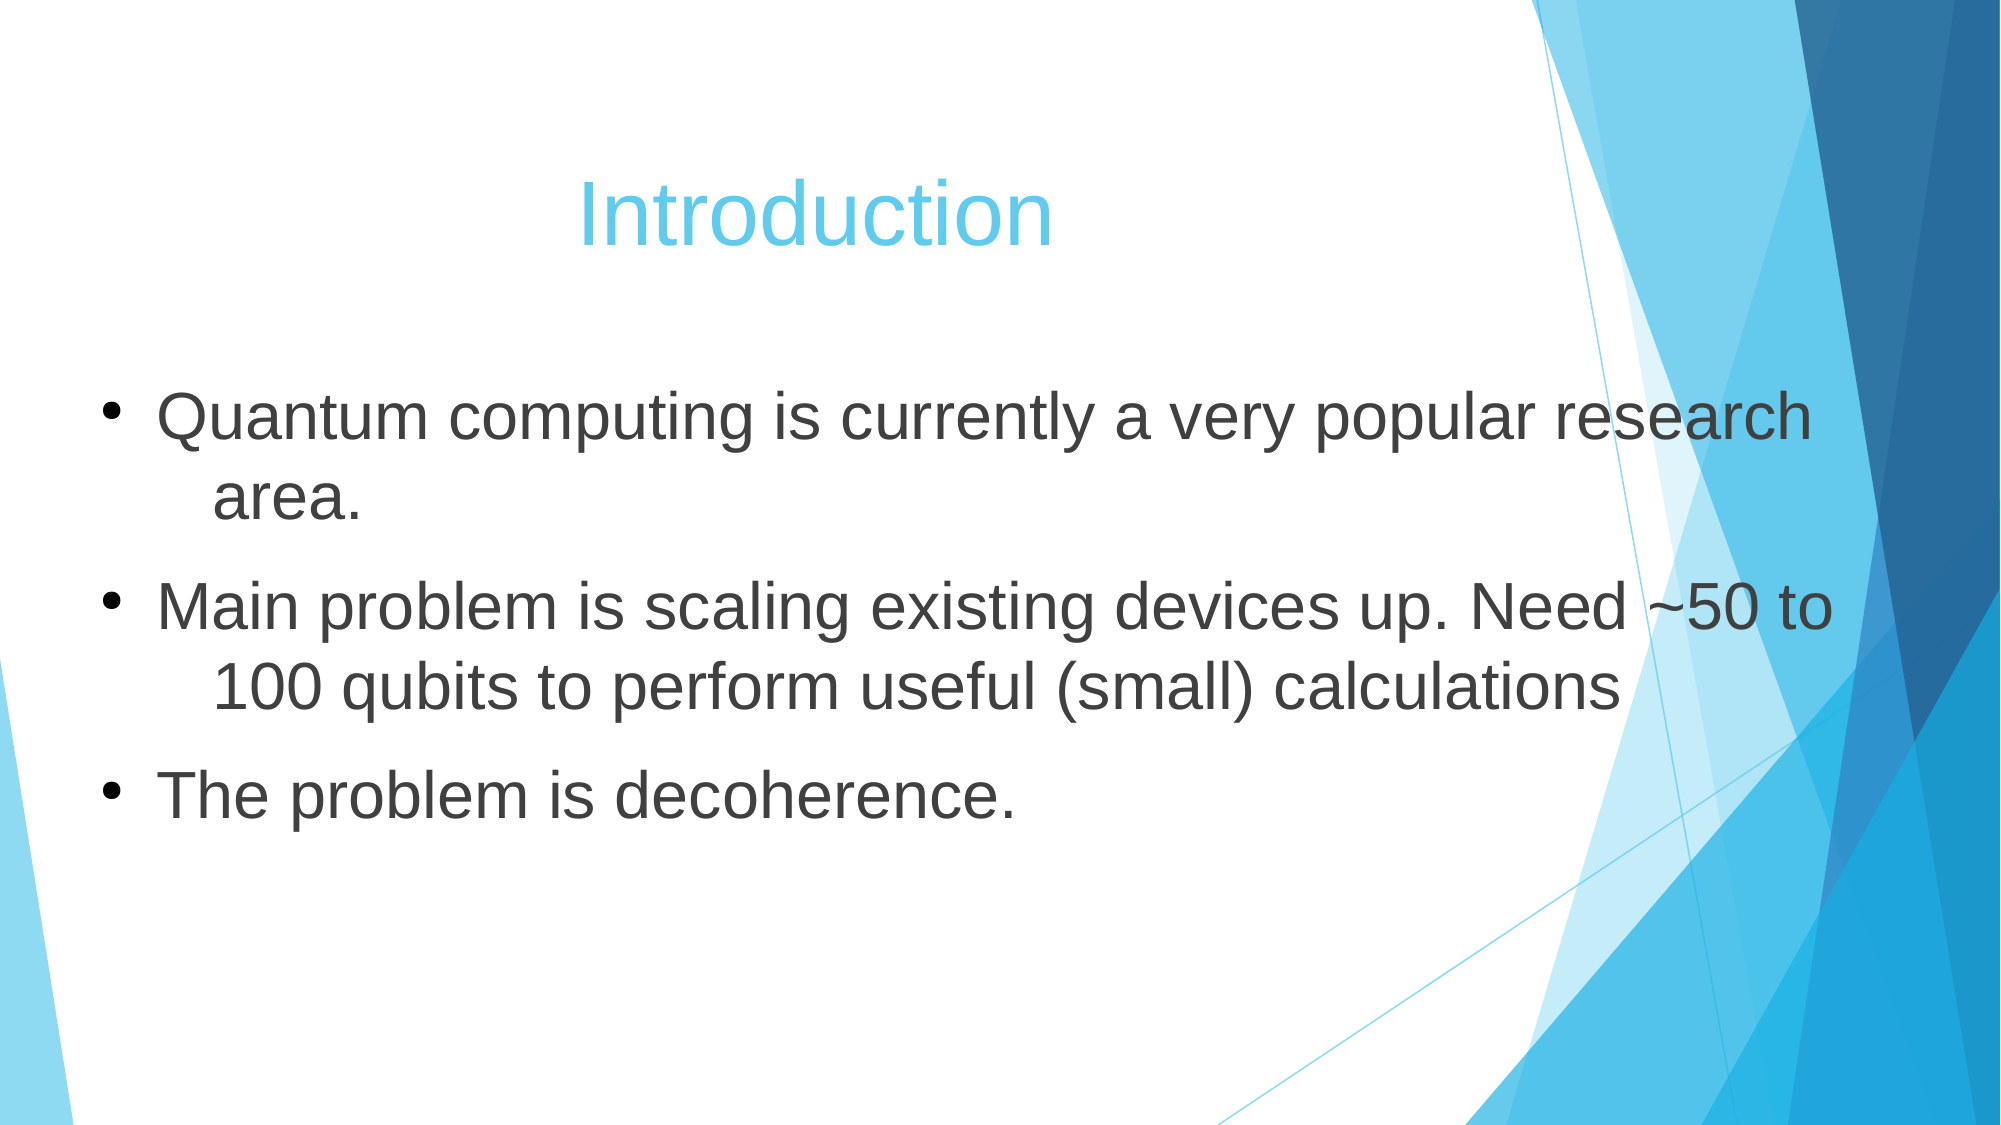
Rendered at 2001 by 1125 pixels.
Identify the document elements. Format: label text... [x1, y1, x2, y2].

list Quantum computing is currently a very popular research area. Main problem is scaling existing devices up. Need ~50 to 100 qubits to perform useful (small) calculations The problem is decoherence. [99, 263, 1900, 916]
title Introduction [111, 152, 1522, 263]
